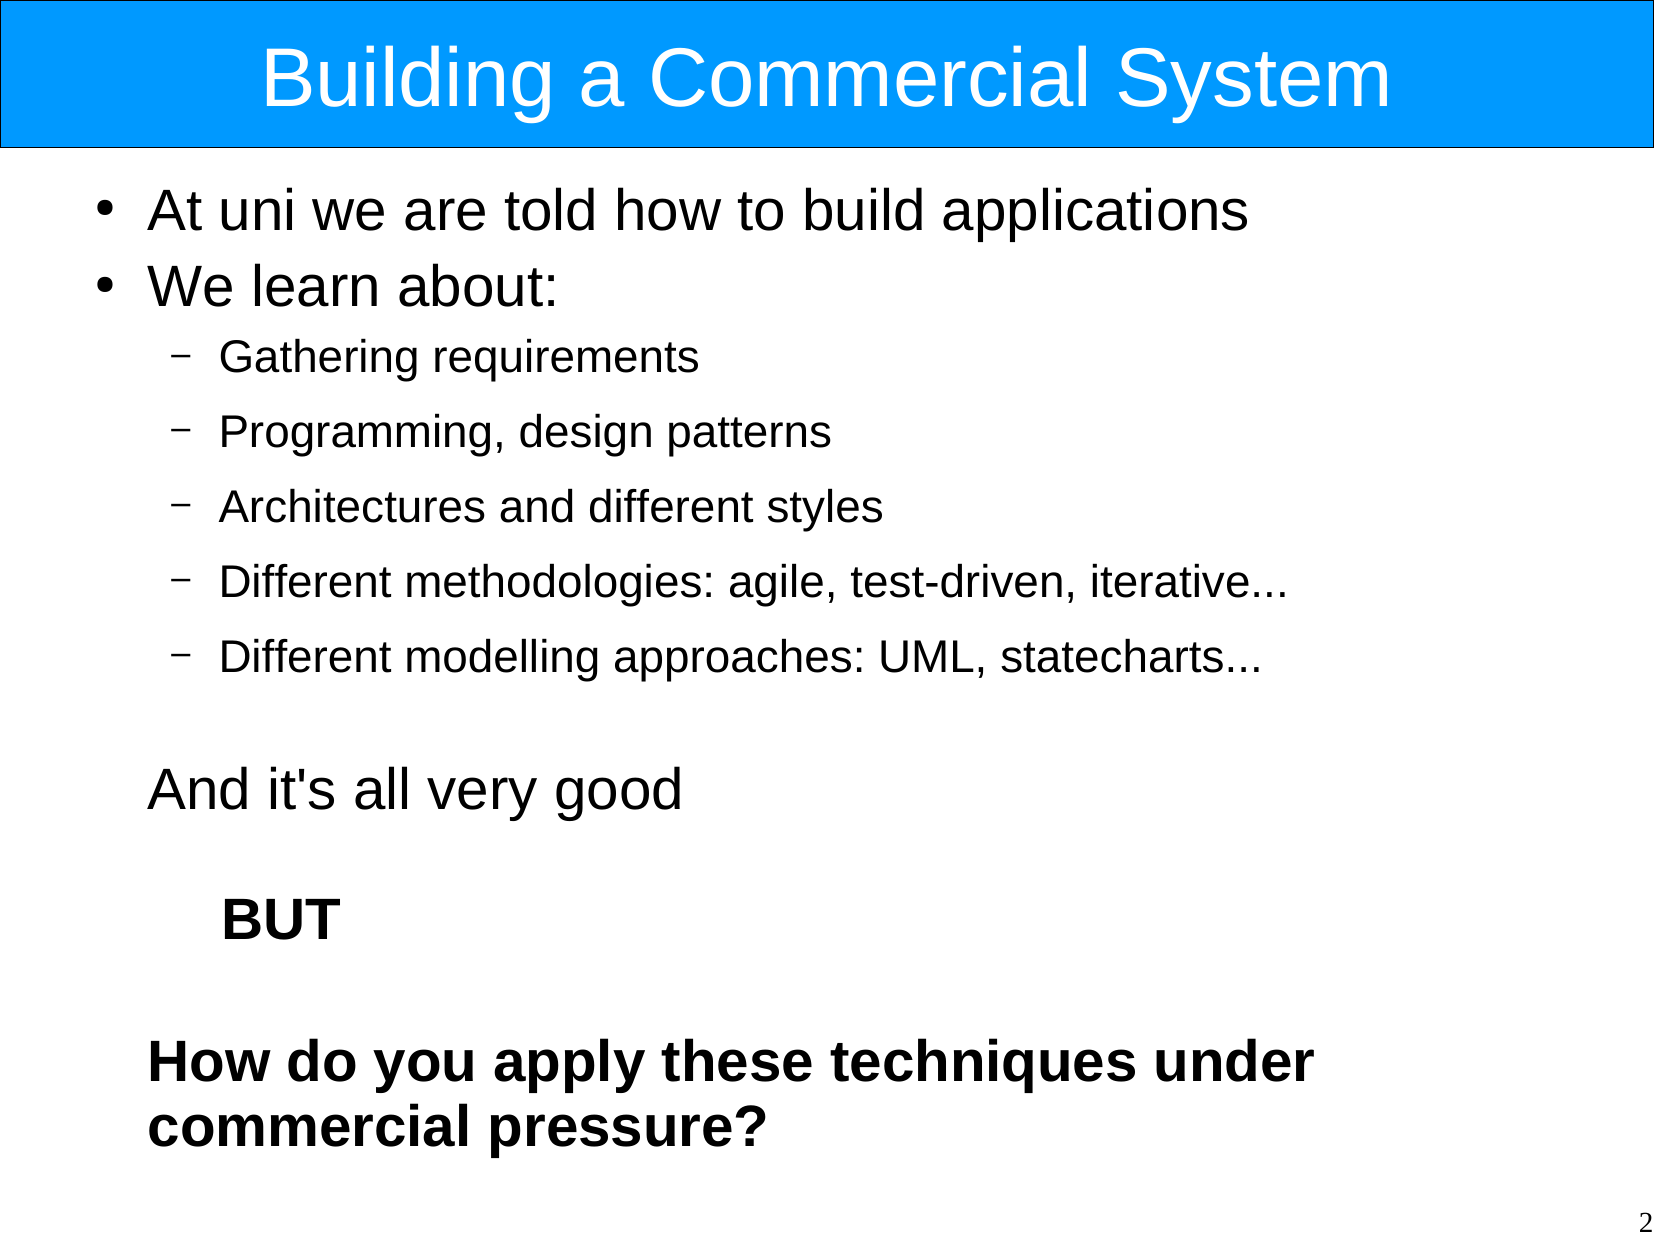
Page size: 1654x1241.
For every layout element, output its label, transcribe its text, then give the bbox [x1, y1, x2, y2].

title Building a Commercial System [82, 21, 1571, 135]
list At uni we are told how to build applications We learn about: Gathering requirements Programming, design patterns Architectures and different styles Different methodologies: agile, test-driven, iterative... Different modelling approaches: UML, statecharts... And it's all very good BUT How do you apply these techniques under commercial pressure? [76, 177, 1565, 1196]
